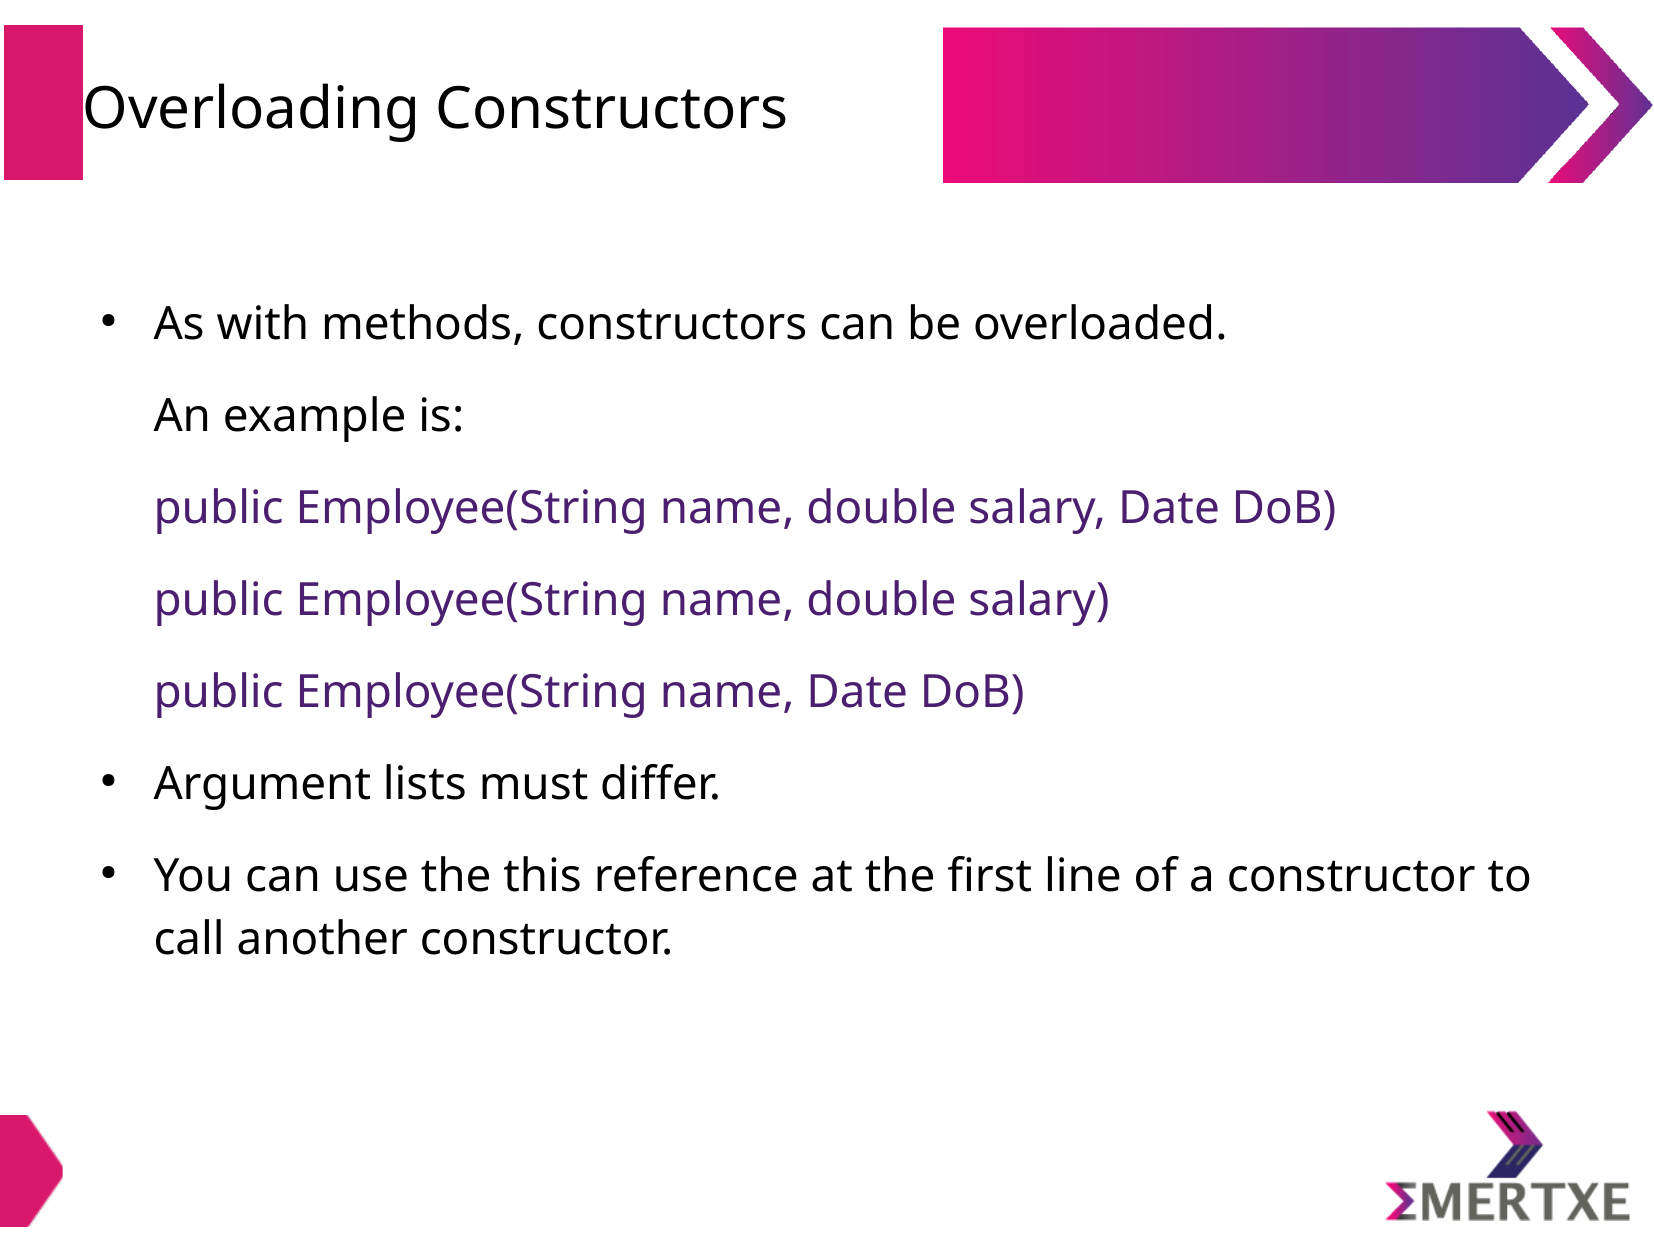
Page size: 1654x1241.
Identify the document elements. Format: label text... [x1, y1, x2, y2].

title Overloading Constructors [82, 2, 1571, 210]
picture [1571, 27, 1653, 183]
picture [1385, 1107, 1631, 1221]
list As with methods, constructors can be overloaded. An example is: public Employee(String name, double salary, Date DoB) public Employee(String name, double salary) public Employee(String name, Date DoB) Argument lists must differ. You can use the this reference at the first line of a constructor to call another constructor. [82, 290, 1571, 1010]
